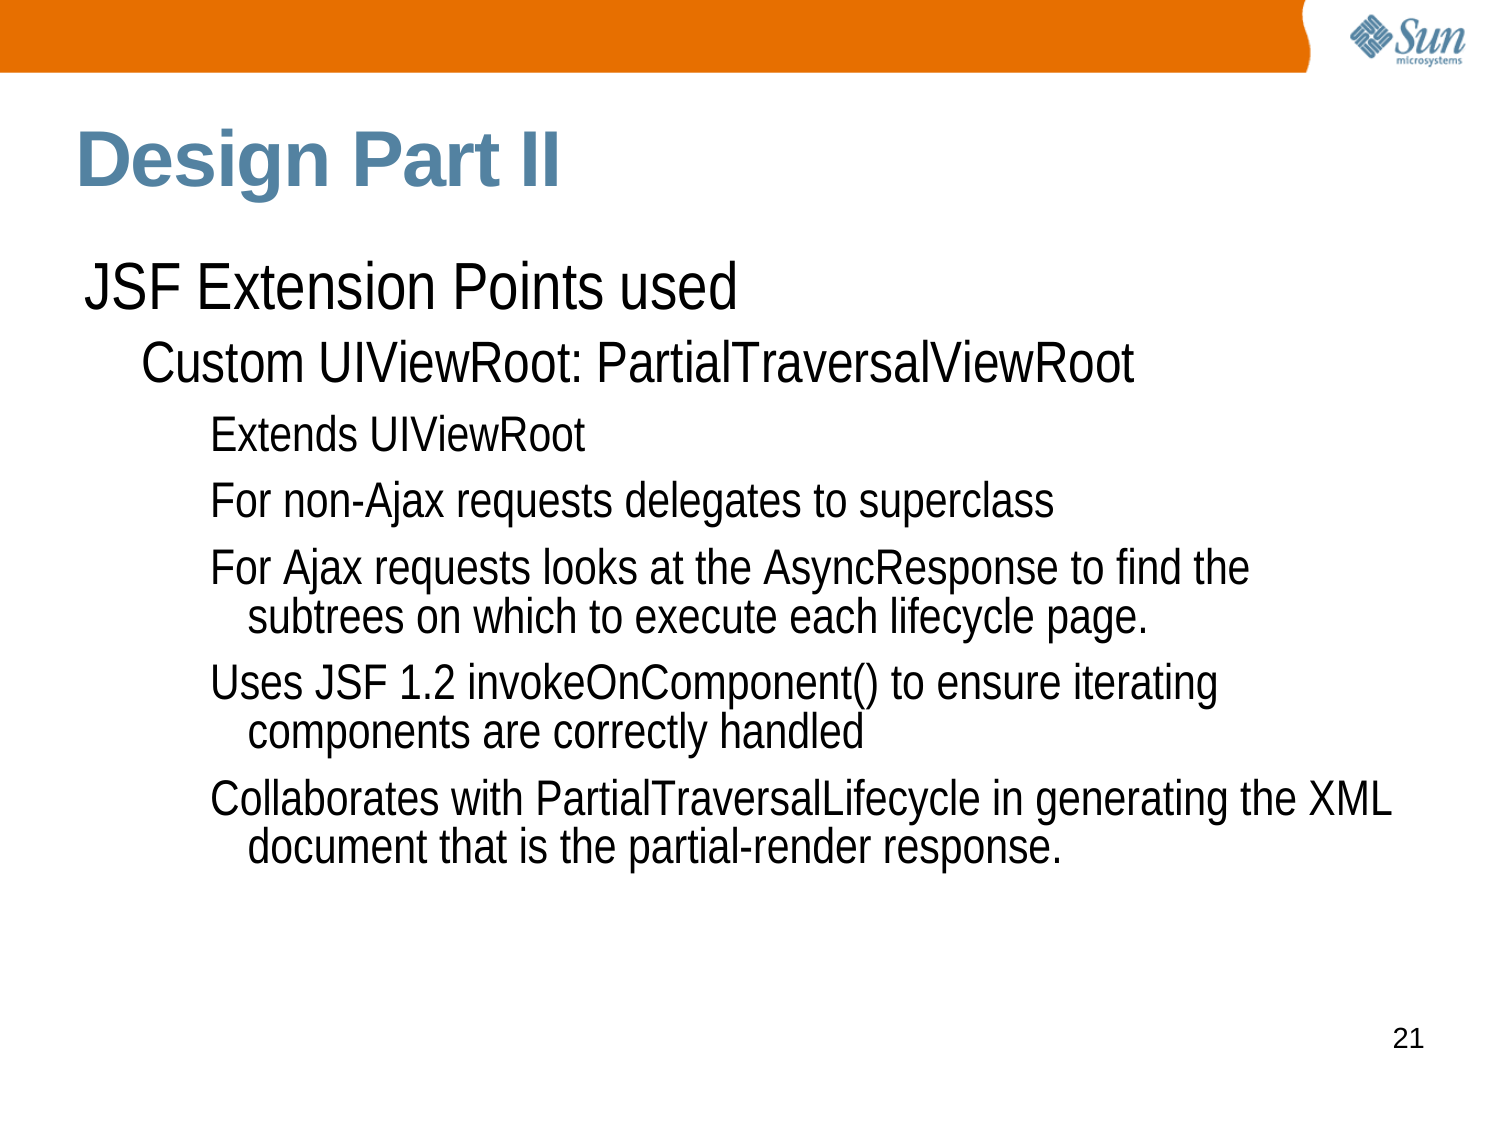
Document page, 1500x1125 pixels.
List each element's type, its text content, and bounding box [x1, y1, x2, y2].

picture [0, 0, 1500, 75]
title Design Part II [75, 122, 1438, 228]
list JSF Extension Points used Custom UIViewRoot: PartialTraversalViewRoot Extends UIViewRoot For non-Ajax requests delegates to superclass For Ajax requests looks at the AsyncResponse to find the subtrees on which to execute each lifecycle page. Uses JSF 1.2 invokeOnComponent() to ensure iterating components are correctly handled Collaborates with PartialTraversalLifecycle in generating the XML document that is the partial-render response. [64, 257, 1402, 1017]
